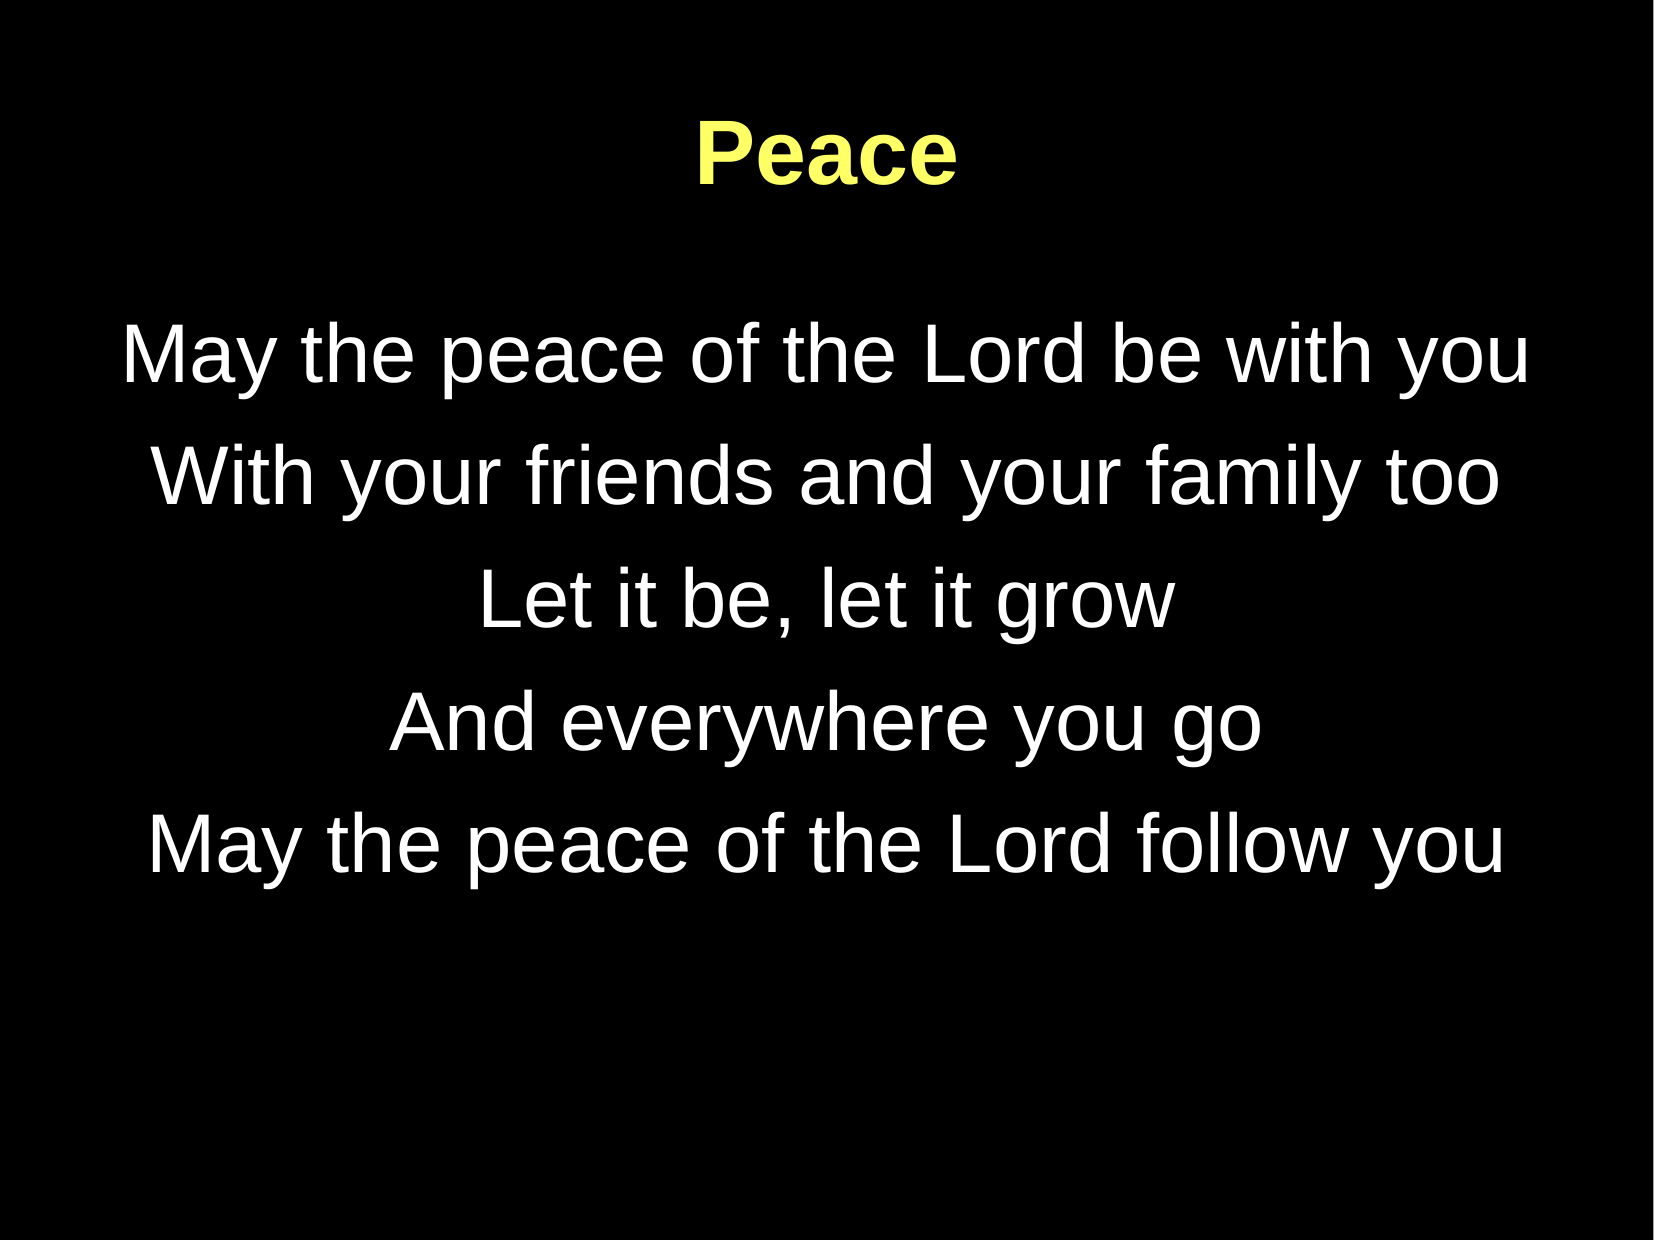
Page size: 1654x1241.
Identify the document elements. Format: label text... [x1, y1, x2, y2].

title Peace [82, 49, 1571, 257]
list May the peace of the Lord be with you With your friends and your family too Let it be, let it grow And everywhere you go May the peace of the Lord follow you [0, 307, 1654, 1027]
